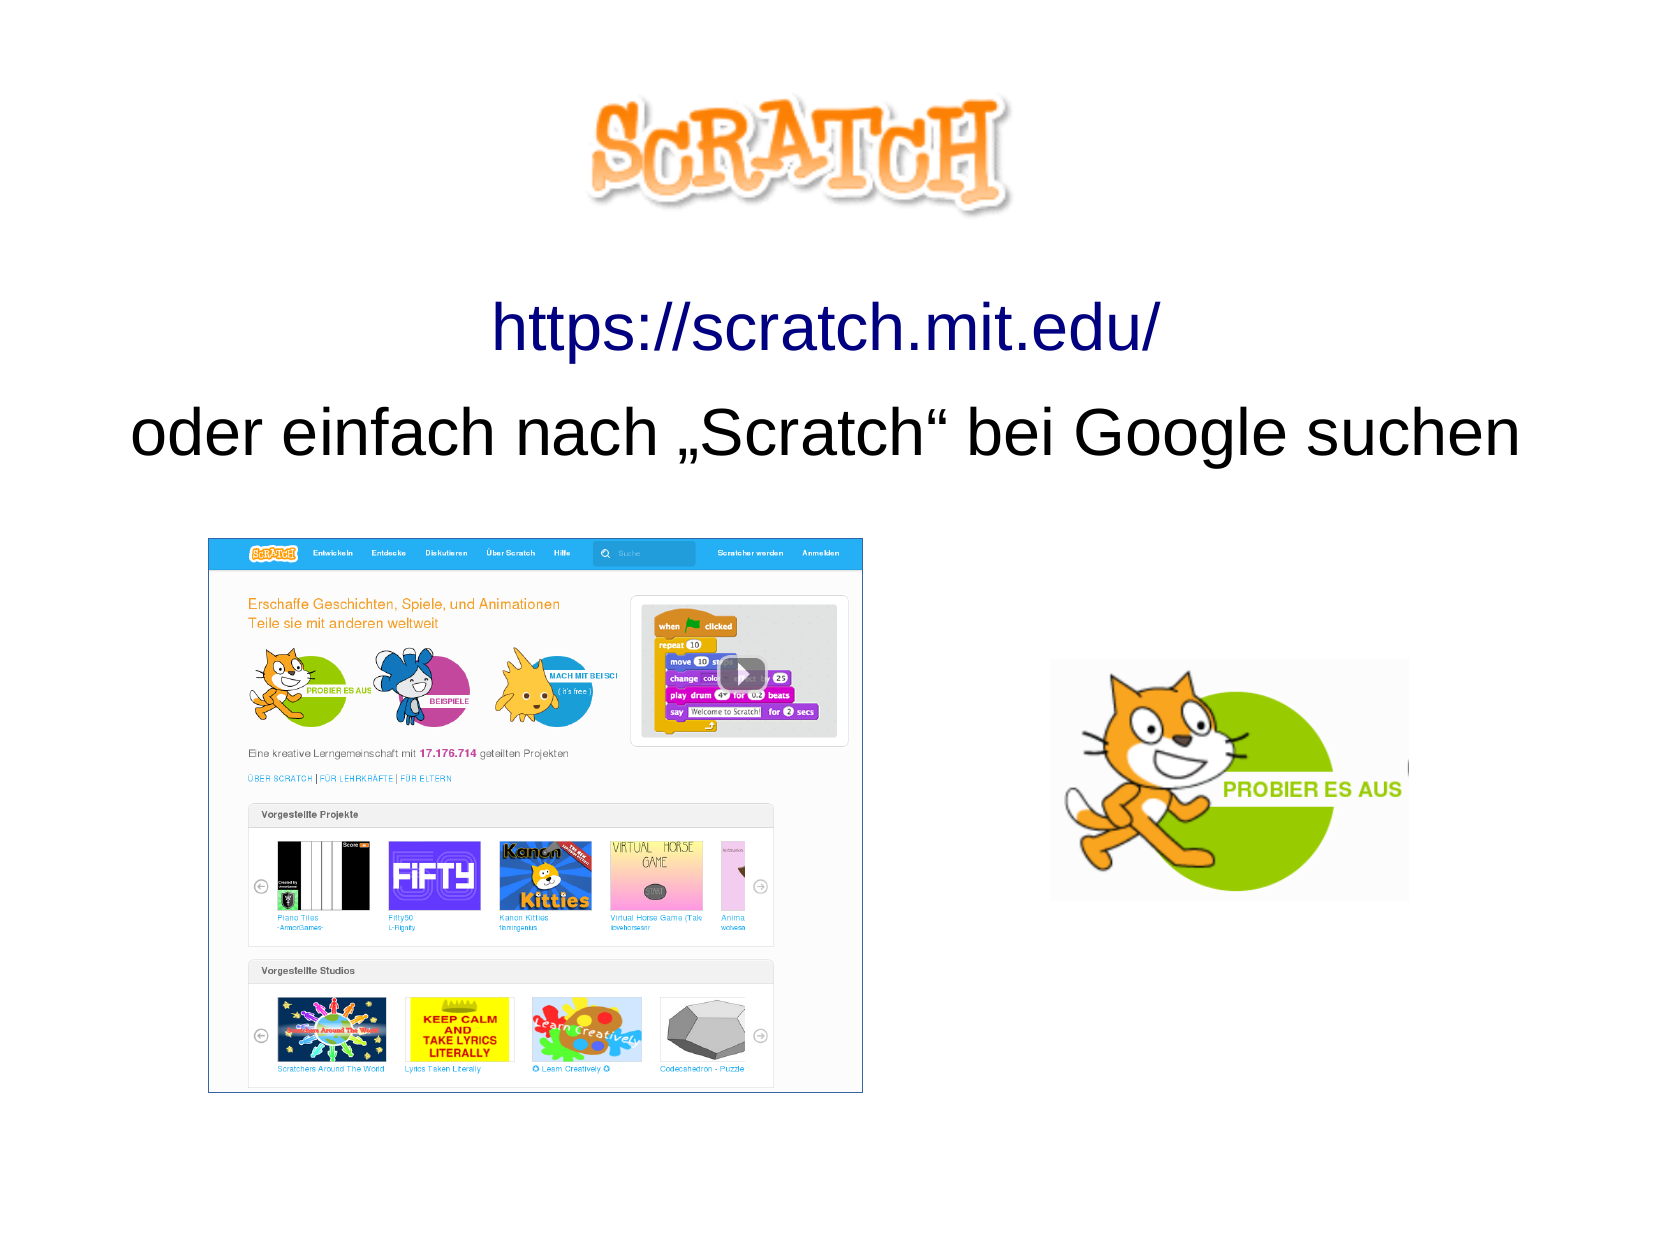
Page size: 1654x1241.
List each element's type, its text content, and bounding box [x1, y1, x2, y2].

picture [208, 538, 863, 1093]
picture [582, 89, 1021, 222]
list https://scratch.mit.edu/ oder einfach nach „Scratch“ bei Google suchen [82, 290, 1571, 1010]
picture [1050, 659, 1409, 901]
